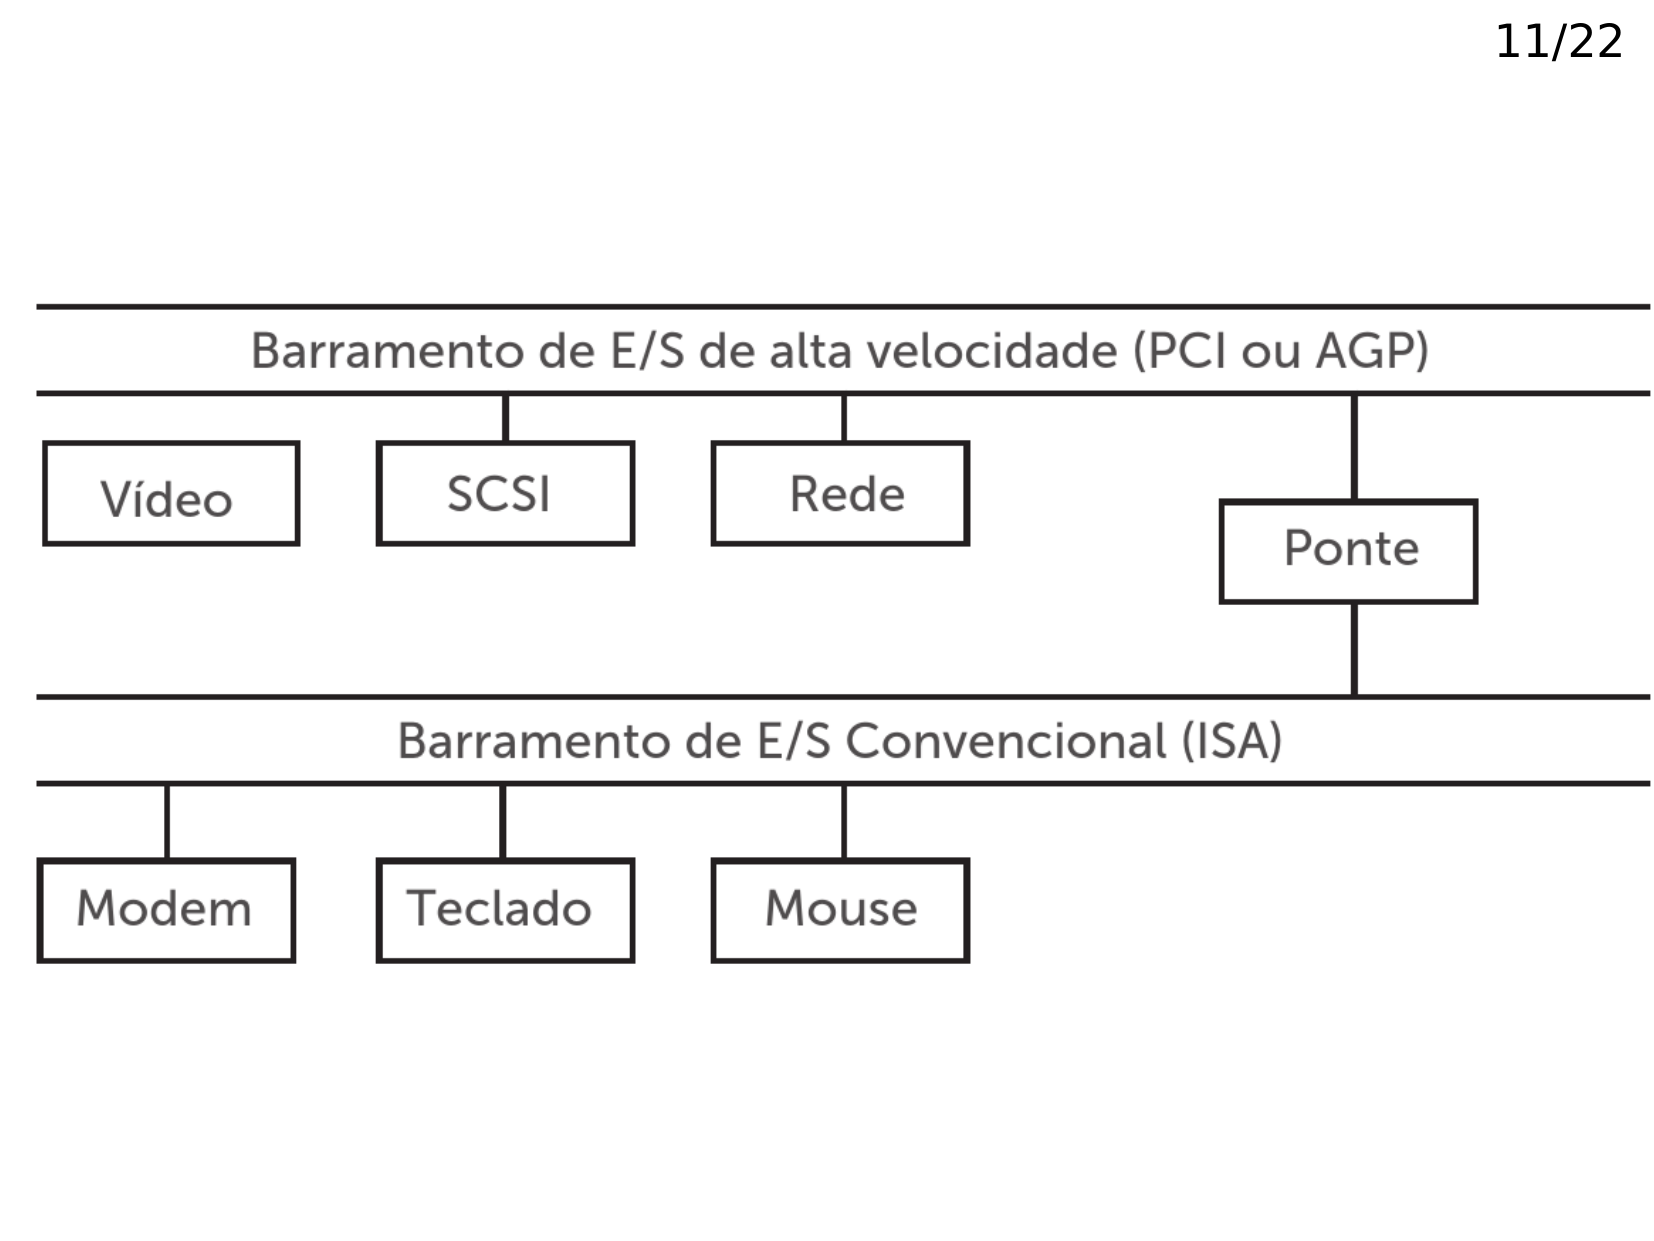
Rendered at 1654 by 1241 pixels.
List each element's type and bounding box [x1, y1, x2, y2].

picture [14, 290, 1654, 981]
